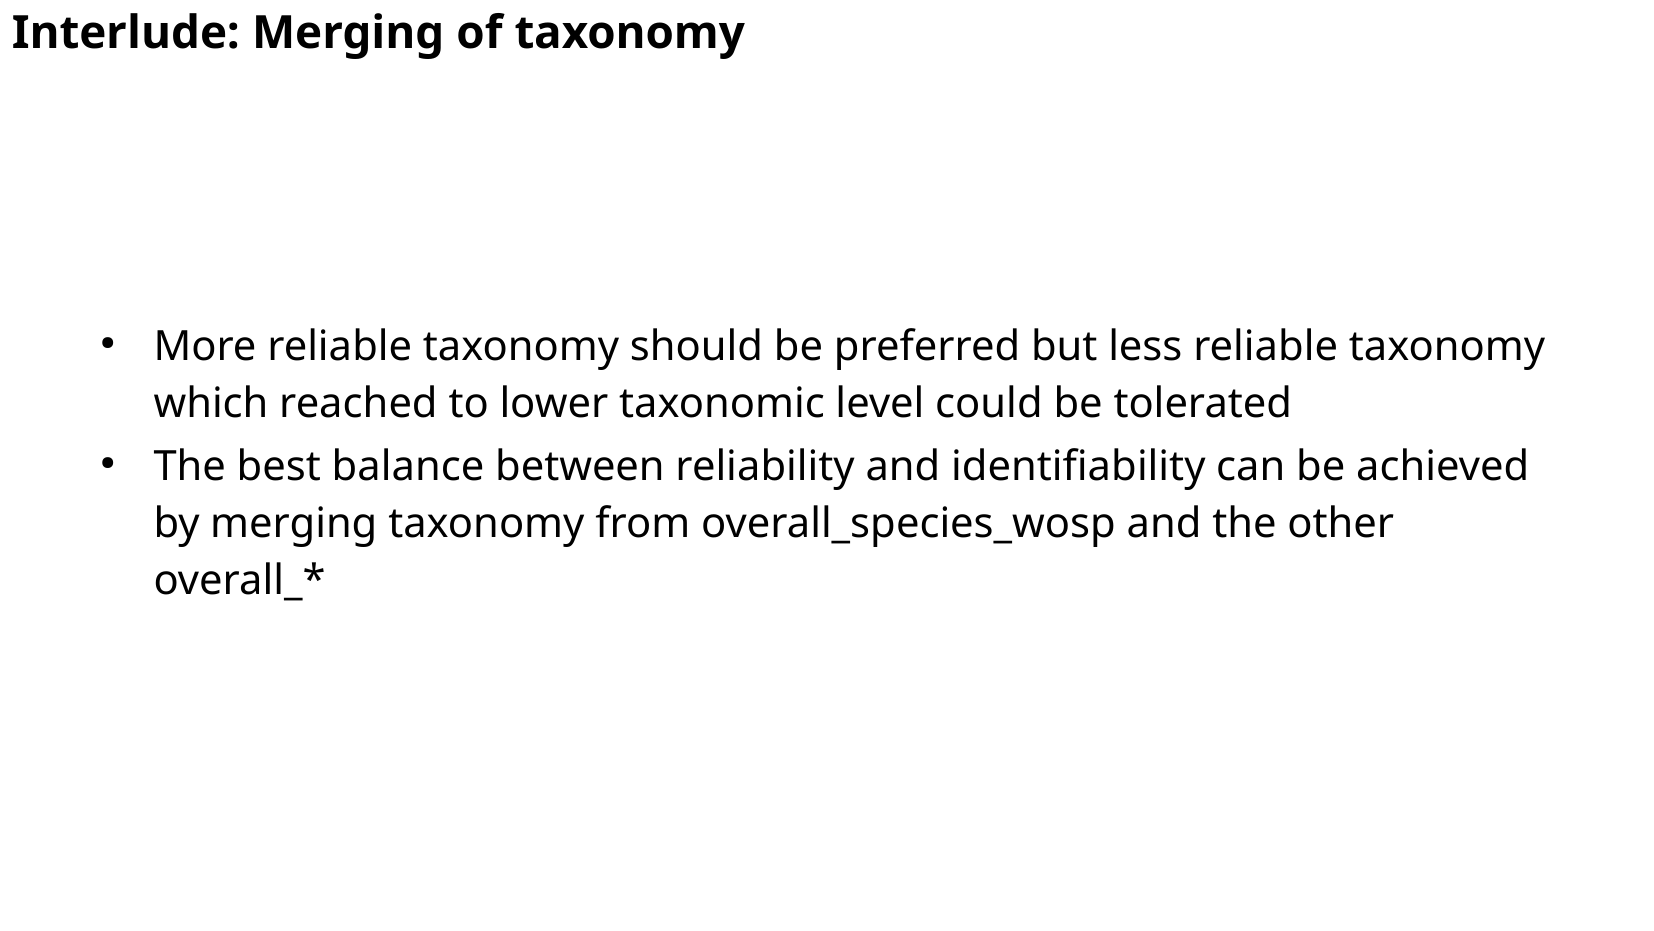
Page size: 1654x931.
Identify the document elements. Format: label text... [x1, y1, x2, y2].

title Interlude: Merging of taxonomy [11, 0, 1642, 130]
list More reliable taxonomy should be preferred but less reliable taxonomy which reached to lower taxonomic level could be tolerated The best balance between reliability and identifiability can be achieved by merging taxonomy from overall_species_wosp and the other overall_* [82, 315, 1571, 615]
